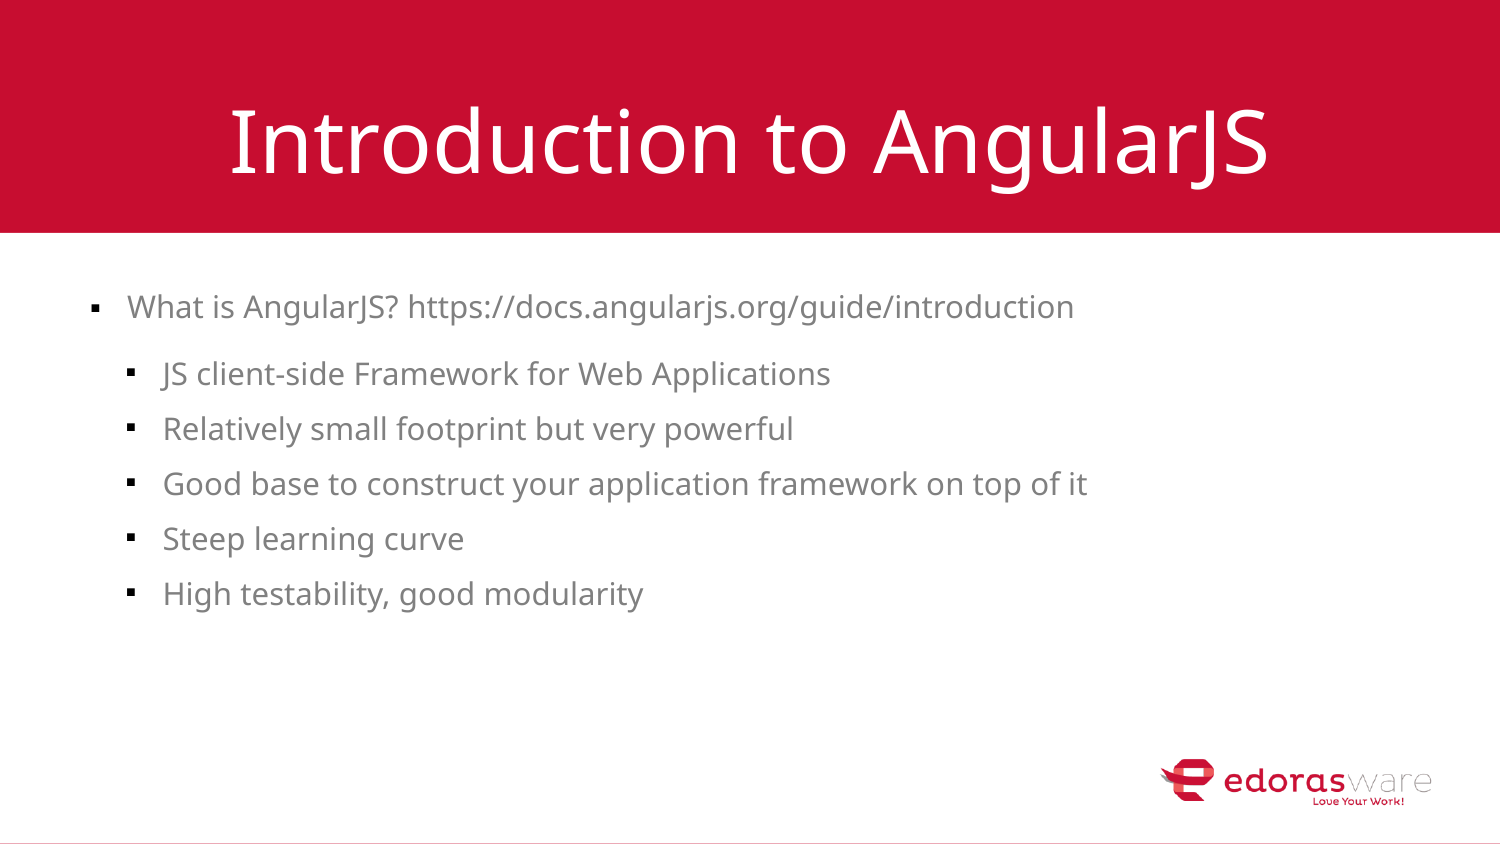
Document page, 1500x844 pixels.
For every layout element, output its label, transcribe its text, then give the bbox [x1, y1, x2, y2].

title Introduction to AngularJS [75, 45, 1425, 233]
list What is AngularJS? https://docs.angularjs.org/guide/introduction JS client-side Framework for Web Applications Relatively small footprint but very powerful Good base to construct your application framework on top of it Steep learning curve High testability, good modularity [41, 280, 1459, 741]
picture [1151, 748, 1436, 815]
